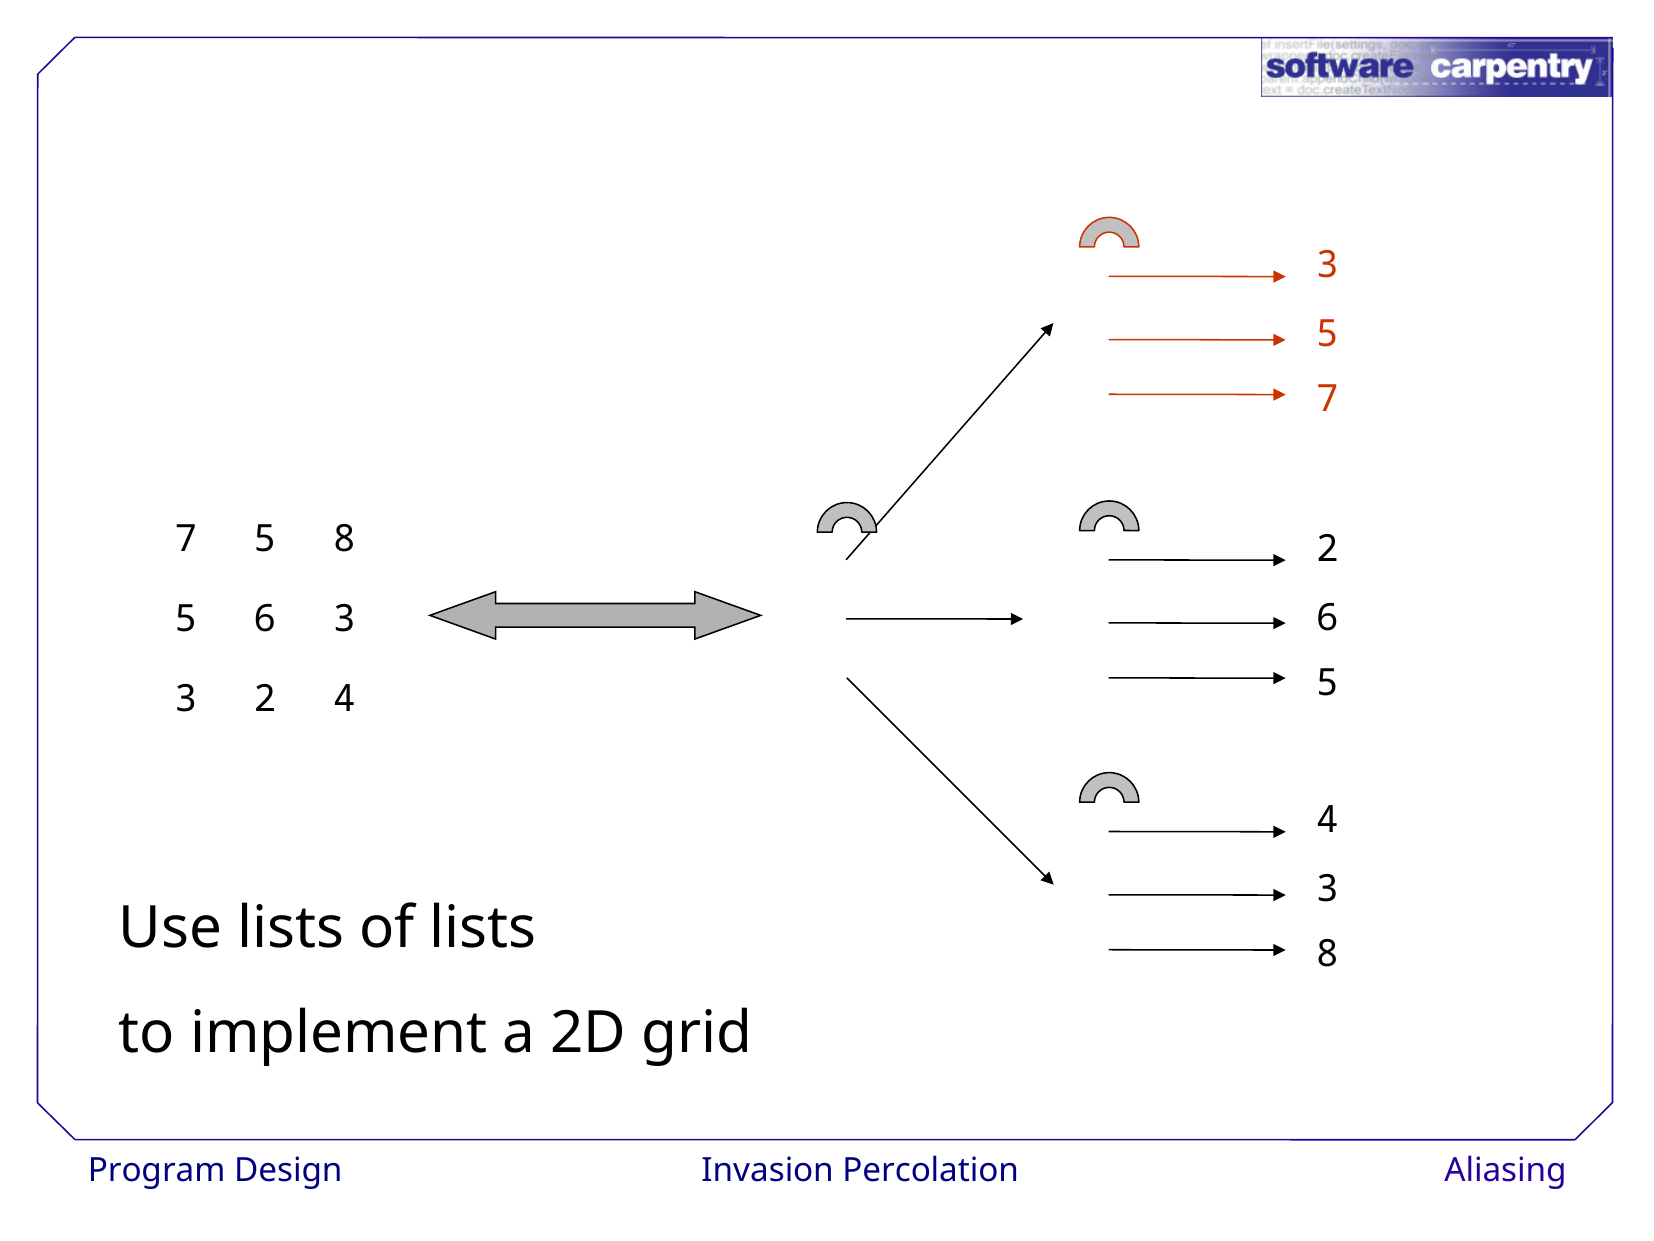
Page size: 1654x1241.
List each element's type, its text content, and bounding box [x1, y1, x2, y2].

text_box 2 [1289, 507, 1365, 568]
table_header 5 [225, 497, 304, 576]
table_cell 2 [225, 656, 304, 735]
text_box 3 [1289, 224, 1365, 285]
text_box 4 [1289, 779, 1365, 840]
table_cell [818, 607, 877, 683]
text_box 7 [1289, 377, 1365, 434]
text_box [1079, 772, 1139, 803]
table_cell [855, 683, 877, 705]
table_header [1080, 802, 1140, 878]
text_box 5 [1289, 285, 1365, 377]
text_box [429, 591, 761, 640]
table_header 8 [304, 497, 385, 576]
text_box [817, 502, 877, 533]
table_header [818, 532, 877, 607]
text_box 8 [1289, 932, 1365, 989]
table_cell 5 [146, 576, 225, 656]
table_cell [1080, 953, 1140, 1028]
text_box Use lists of lists to implement a 2D grid [103, 846, 768, 1073]
table_header [1080, 530, 1140, 606]
table_cell 4 [304, 656, 385, 735]
table_cell [1080, 322, 1140, 398]
table_cell [818, 683, 877, 758]
text_box 5 [1289, 660, 1365, 717]
table_header 7 [146, 497, 225, 576]
table_cell [1080, 398, 1140, 473]
table_cell [1080, 681, 1140, 757]
table_cell [1080, 606, 1140, 681]
text_box [1079, 217, 1139, 247]
text_box [1079, 500, 1139, 531]
text_box 6 [1289, 568, 1365, 660]
table_cell 6 [225, 576, 304, 656]
table_header [1080, 247, 1140, 322]
table_cell 3 [304, 576, 385, 656]
table_cell [1080, 878, 1140, 953]
table_cell 3 [146, 656, 225, 735]
text_box 3 [1289, 840, 1365, 932]
picture [1261, 39, 1613, 97]
